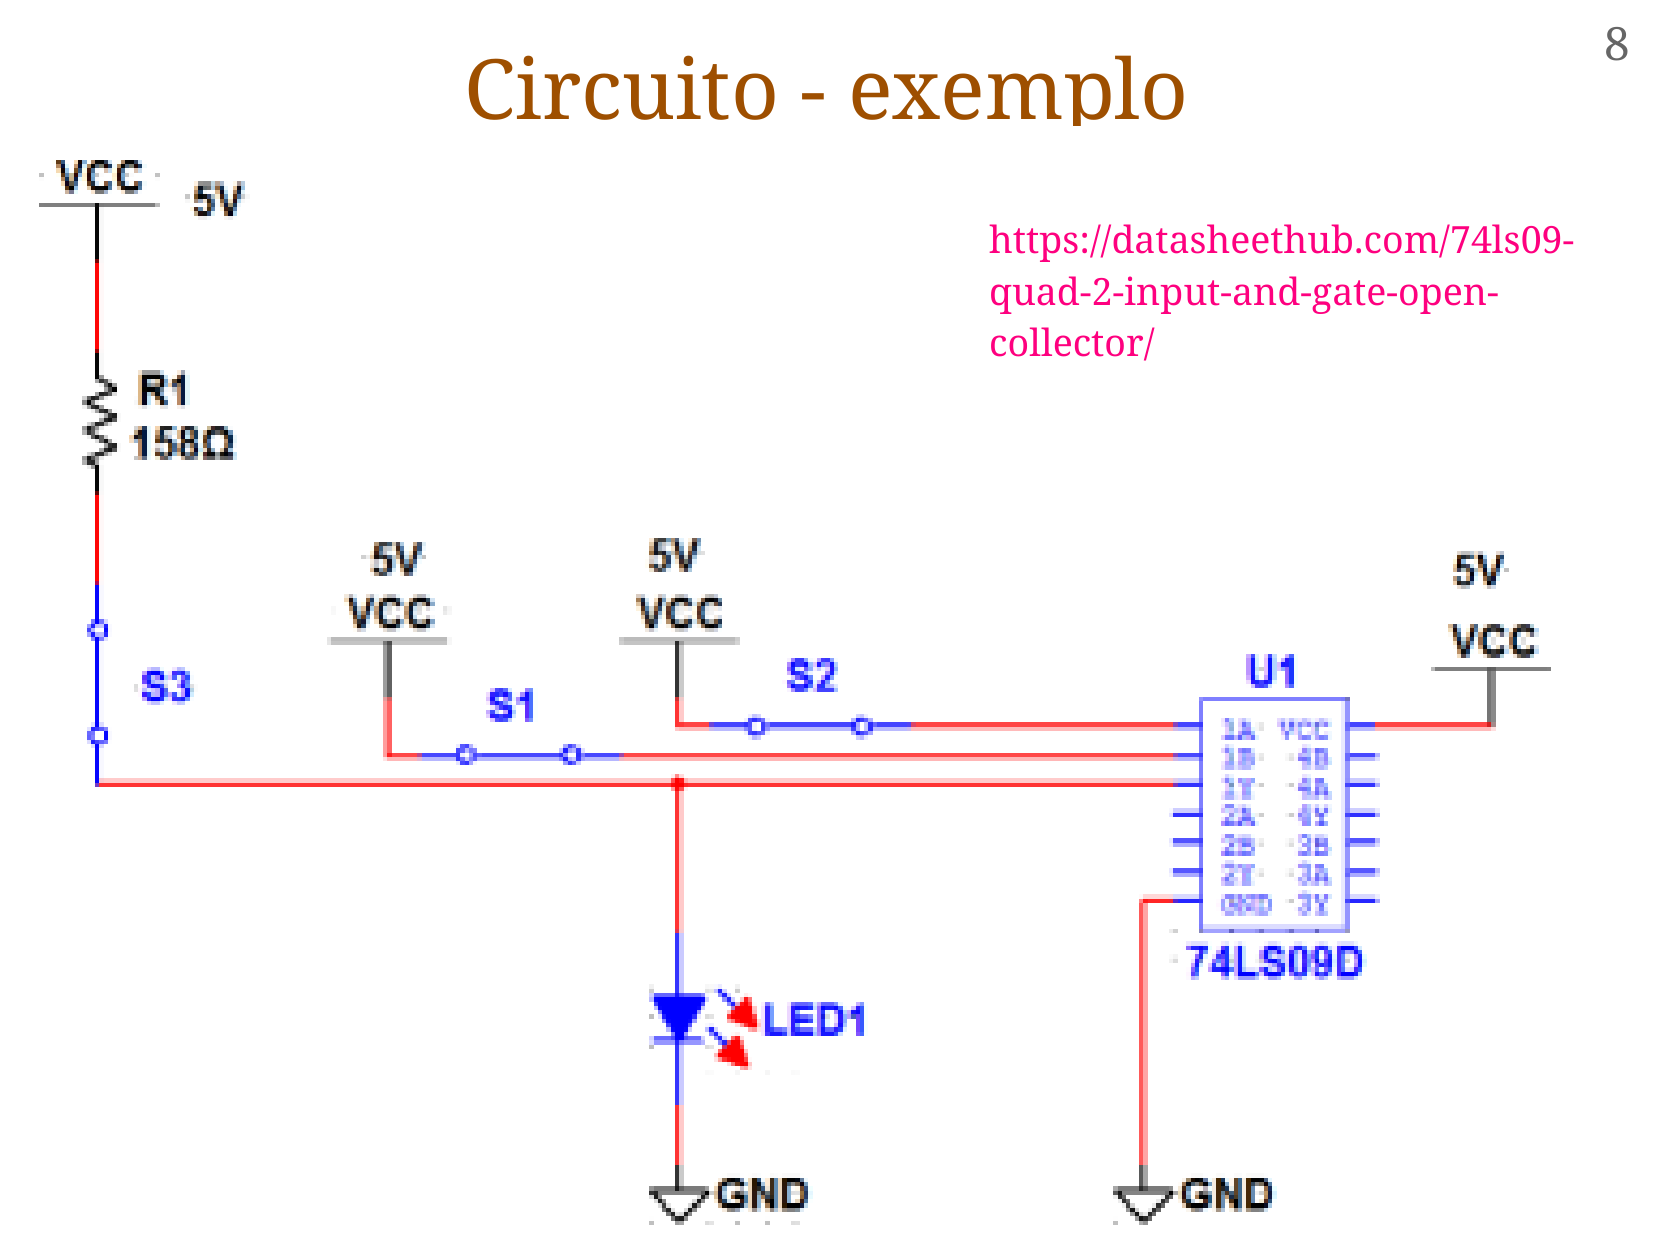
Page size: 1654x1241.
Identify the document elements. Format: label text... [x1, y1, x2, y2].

text_box https://datasheethub.com/74ls09-quad-2-input-and-gate-open-collector/ [974, 206, 1595, 375]
title Circuito - exemplo [59, 29, 1595, 126]
picture [14, 126, 1625, 1234]
